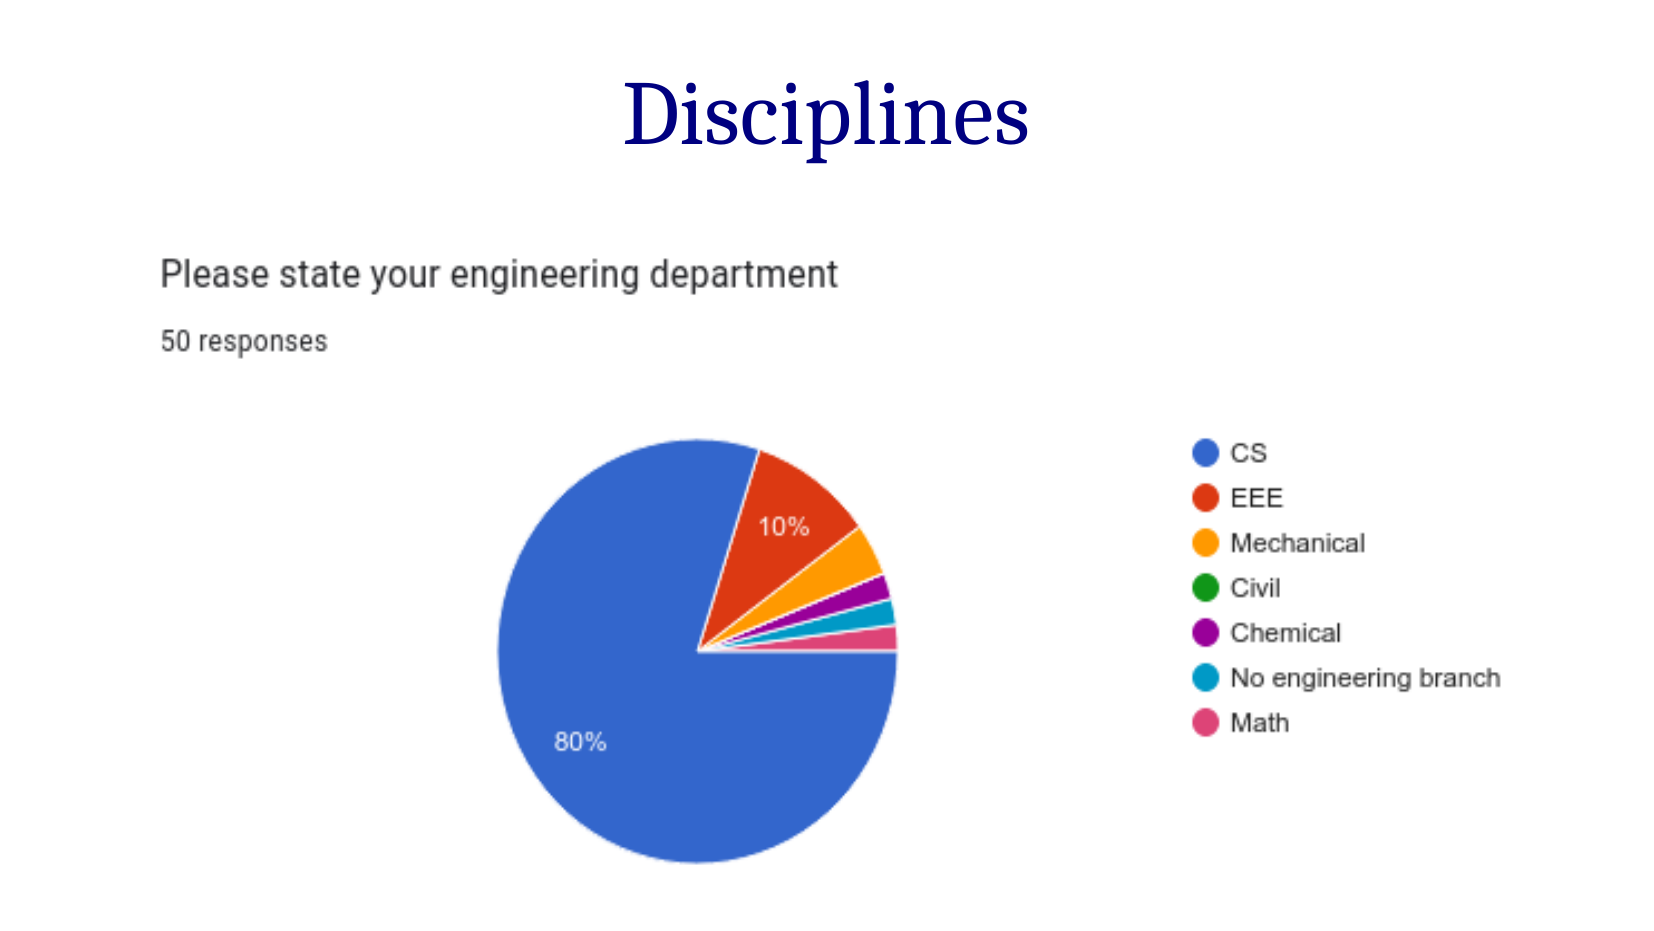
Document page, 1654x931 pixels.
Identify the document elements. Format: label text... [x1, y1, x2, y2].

title Disciplines [82, 37, 1571, 193]
picture [134, 217, 1523, 898]
